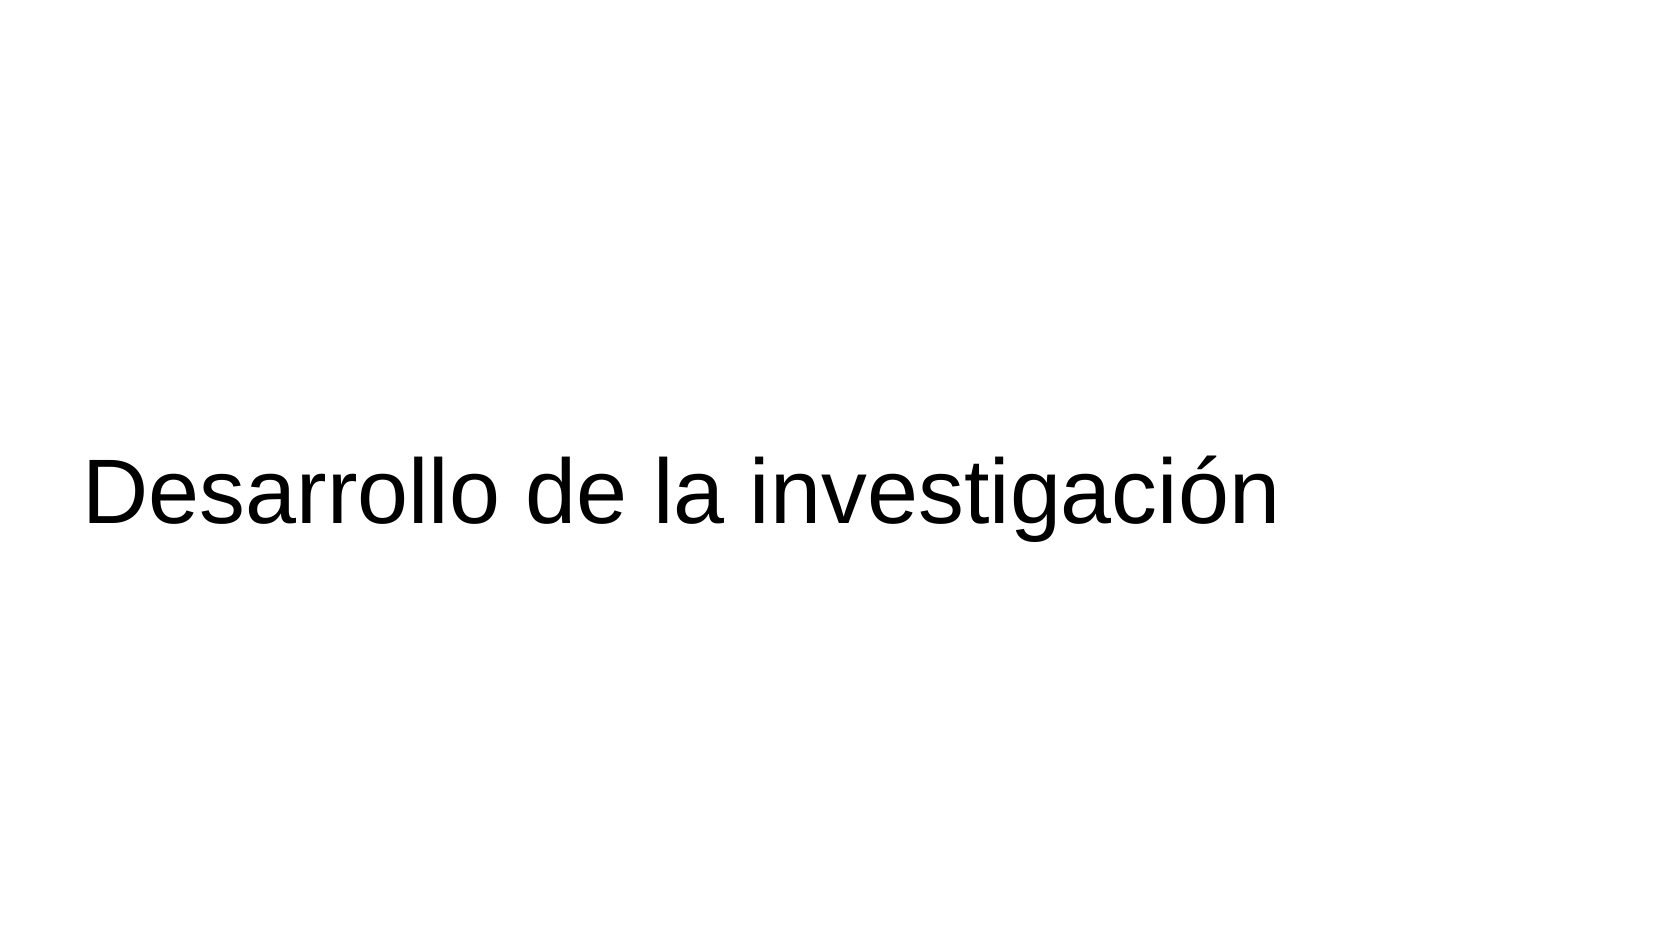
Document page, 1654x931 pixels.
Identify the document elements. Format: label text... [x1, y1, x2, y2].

title Desarrollo de la investigación [82, 315, 1571, 668]
